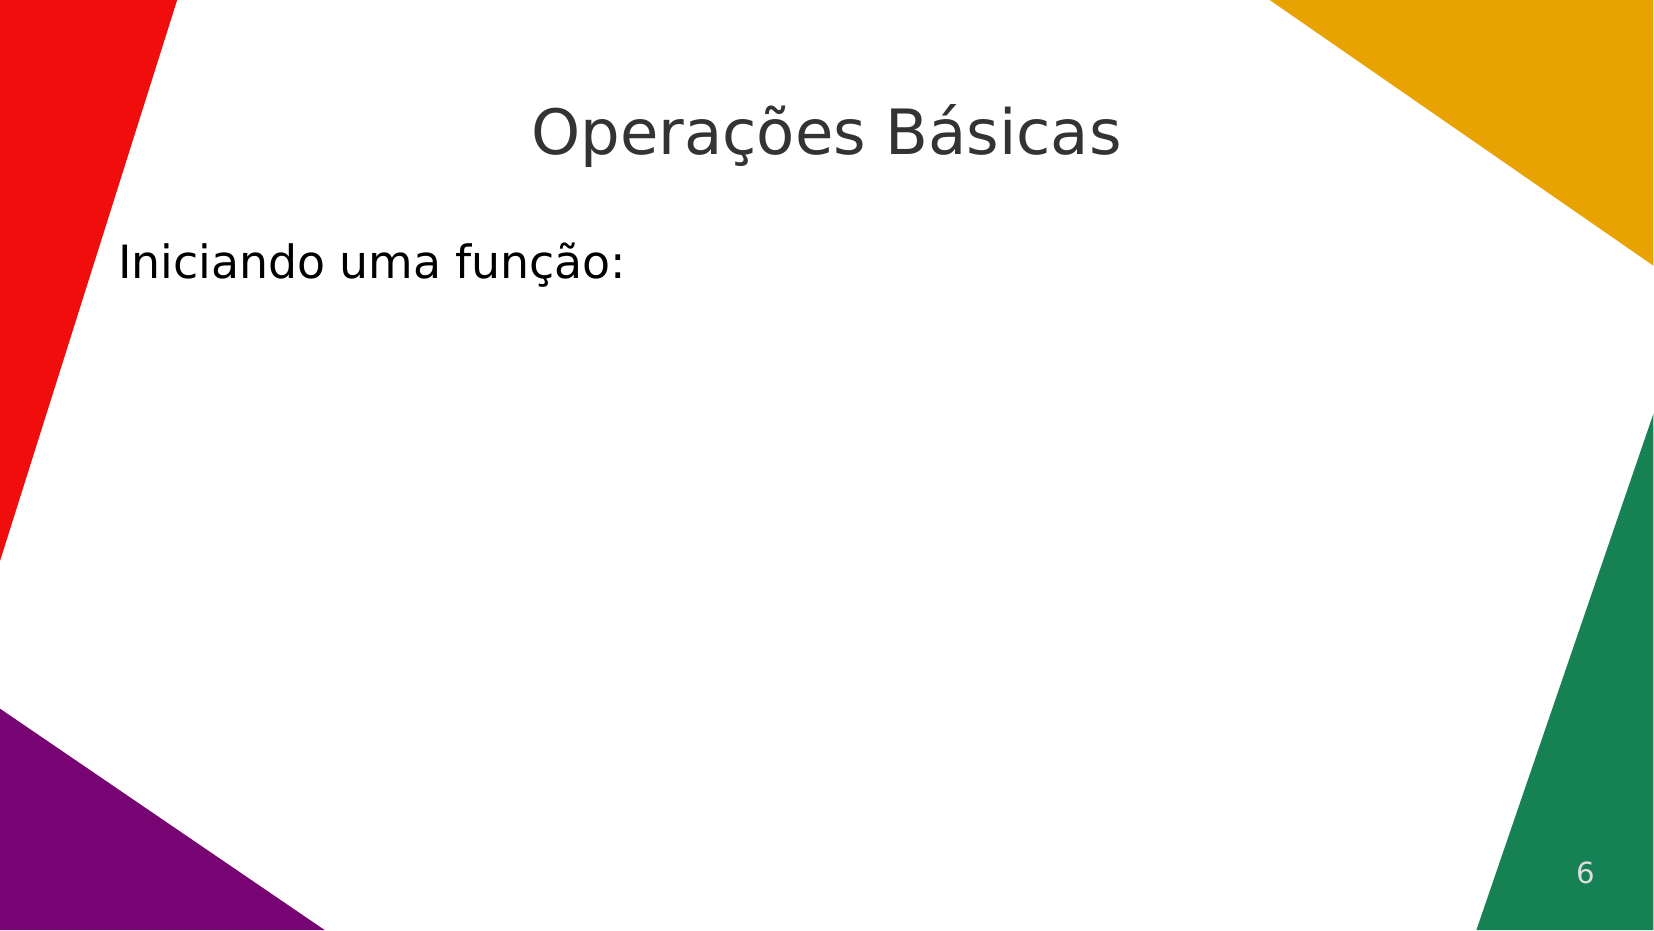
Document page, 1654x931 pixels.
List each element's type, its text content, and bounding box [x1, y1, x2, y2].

title Operações Básicas [118, 59, 1536, 207]
list Iniciando uma função: [118, 236, 1536, 827]
